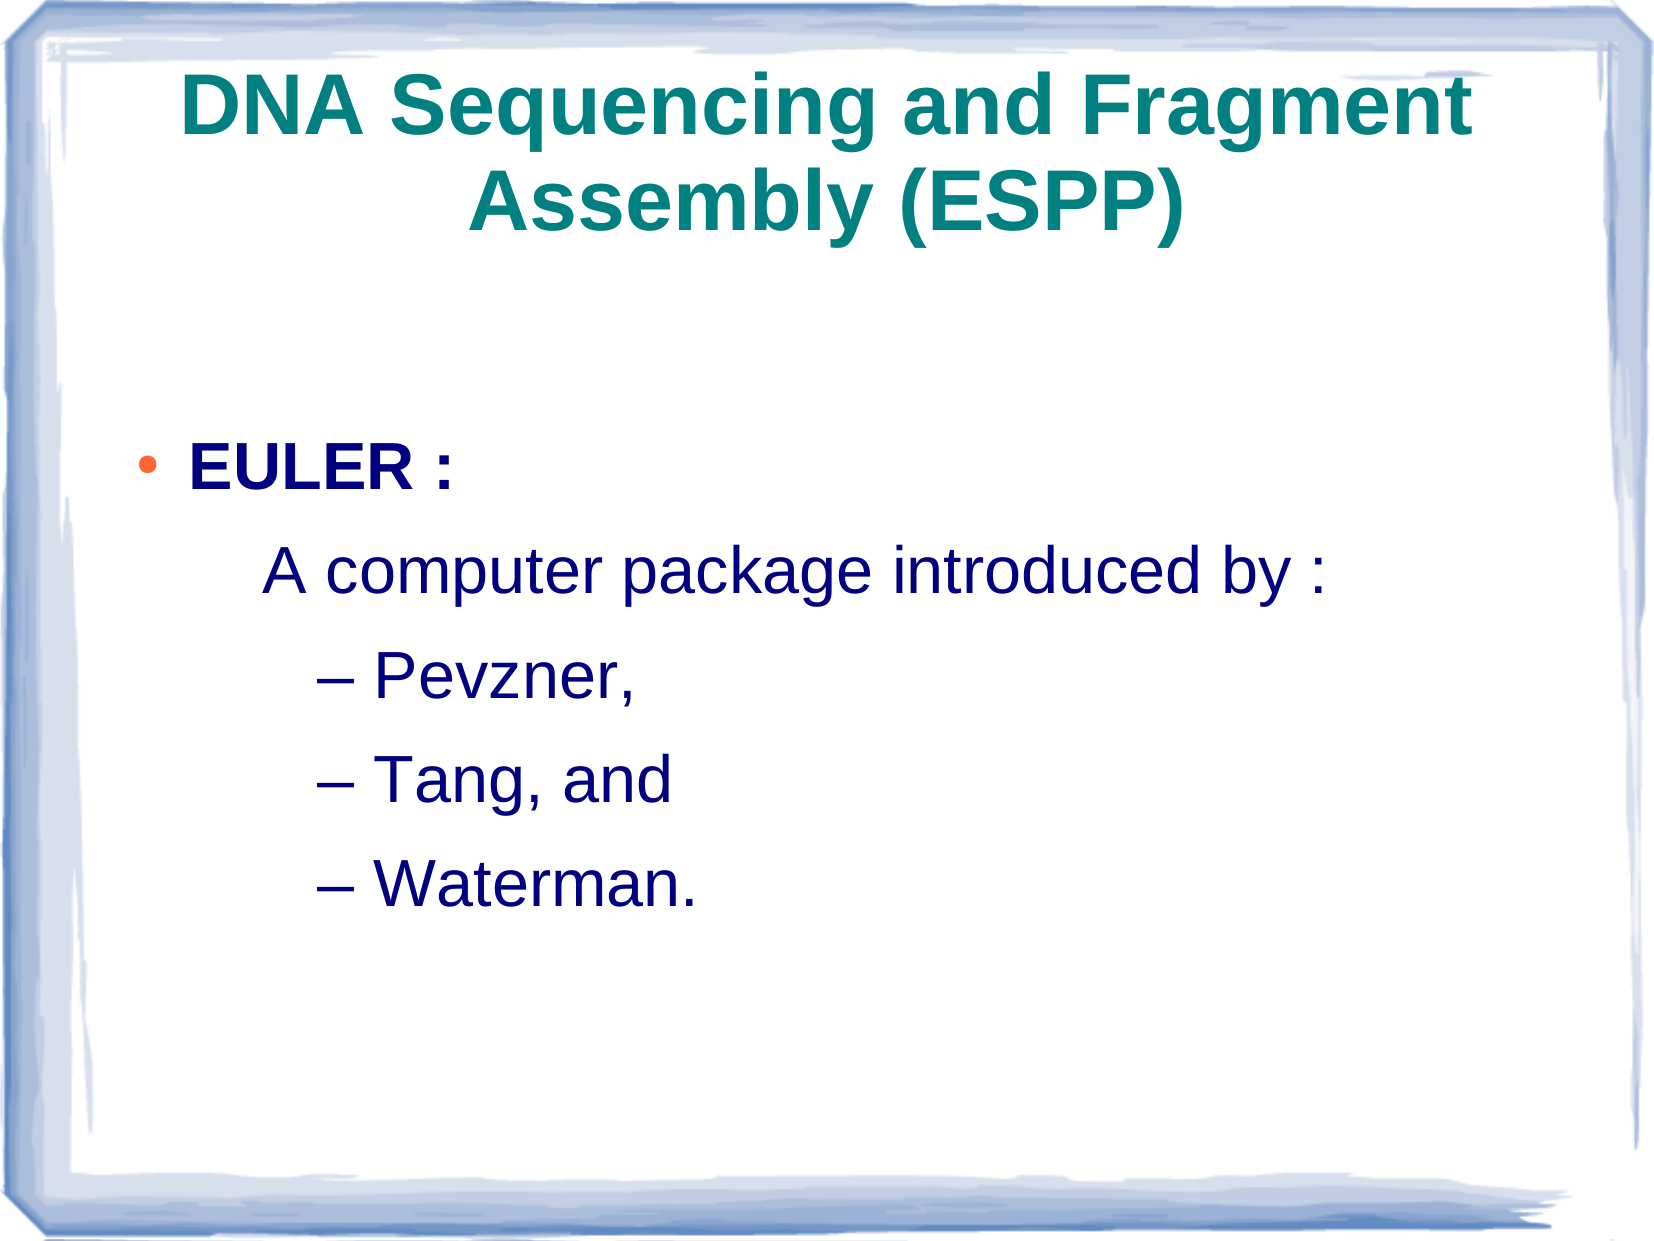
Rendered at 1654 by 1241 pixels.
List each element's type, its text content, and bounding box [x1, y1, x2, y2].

picture [0, 0, 1654, 1241]
title DNA Sequencing and Fragment Assembly (ESPP) [82, 49, 1571, 257]
list EULER : A computer package introduced by : – Pevzner, – Tang, and – Waterman. [118, 324, 1571, 1144]
